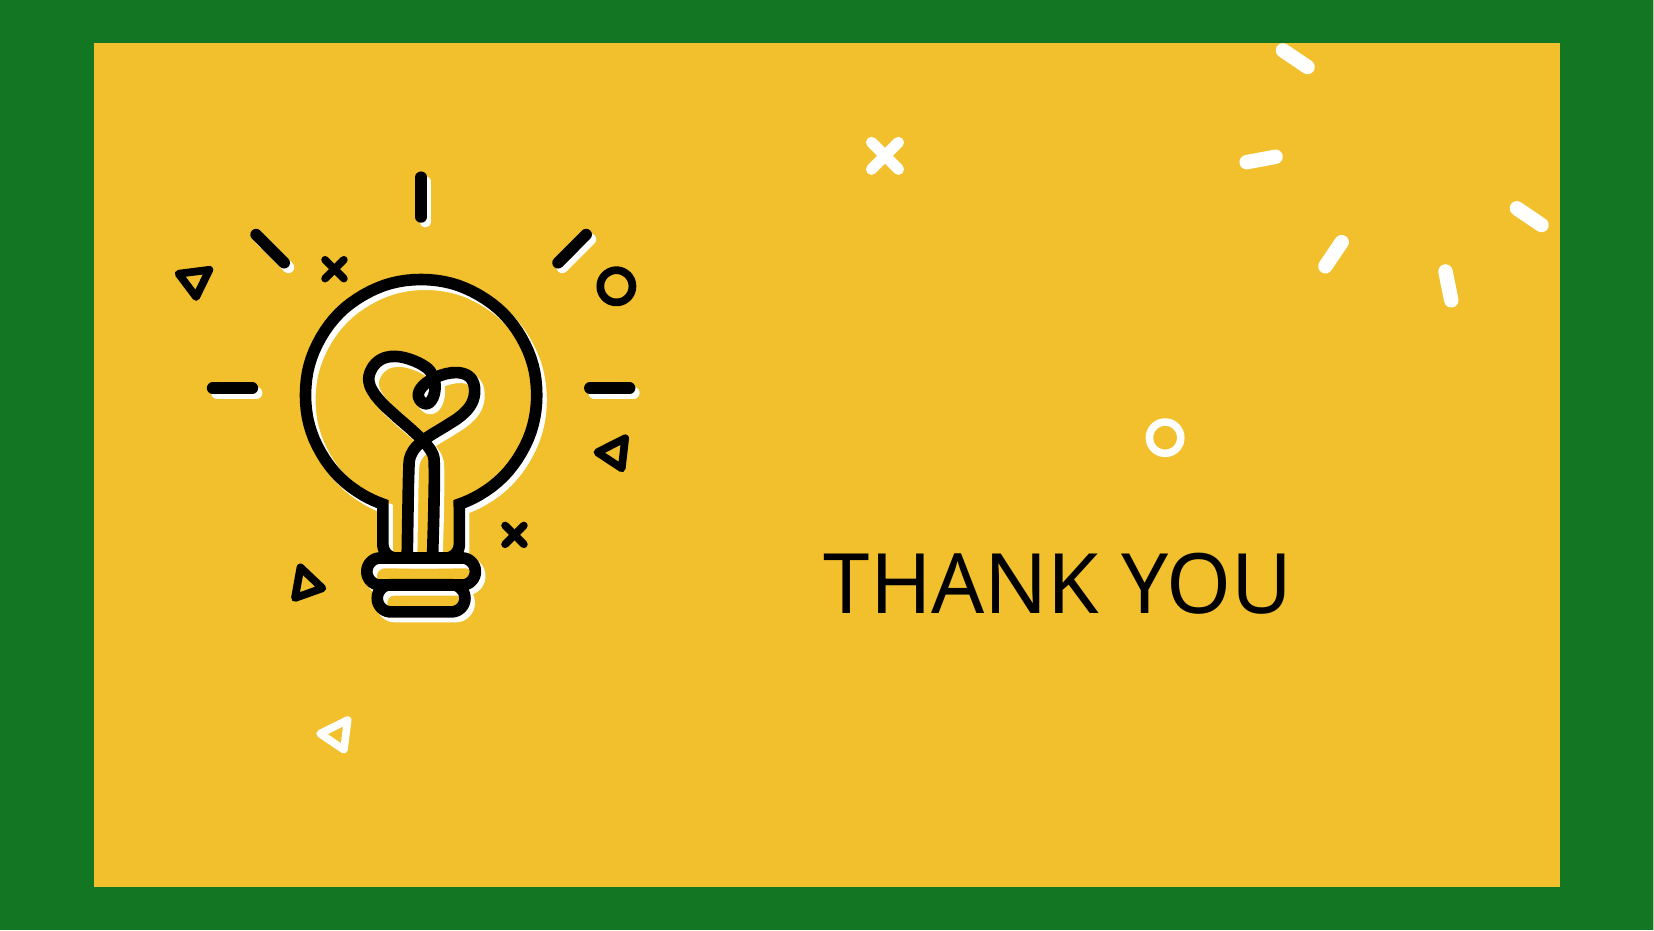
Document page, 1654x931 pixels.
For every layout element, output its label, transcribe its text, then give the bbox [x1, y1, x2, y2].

title THANK YOU [823, 524, 1544, 638]
